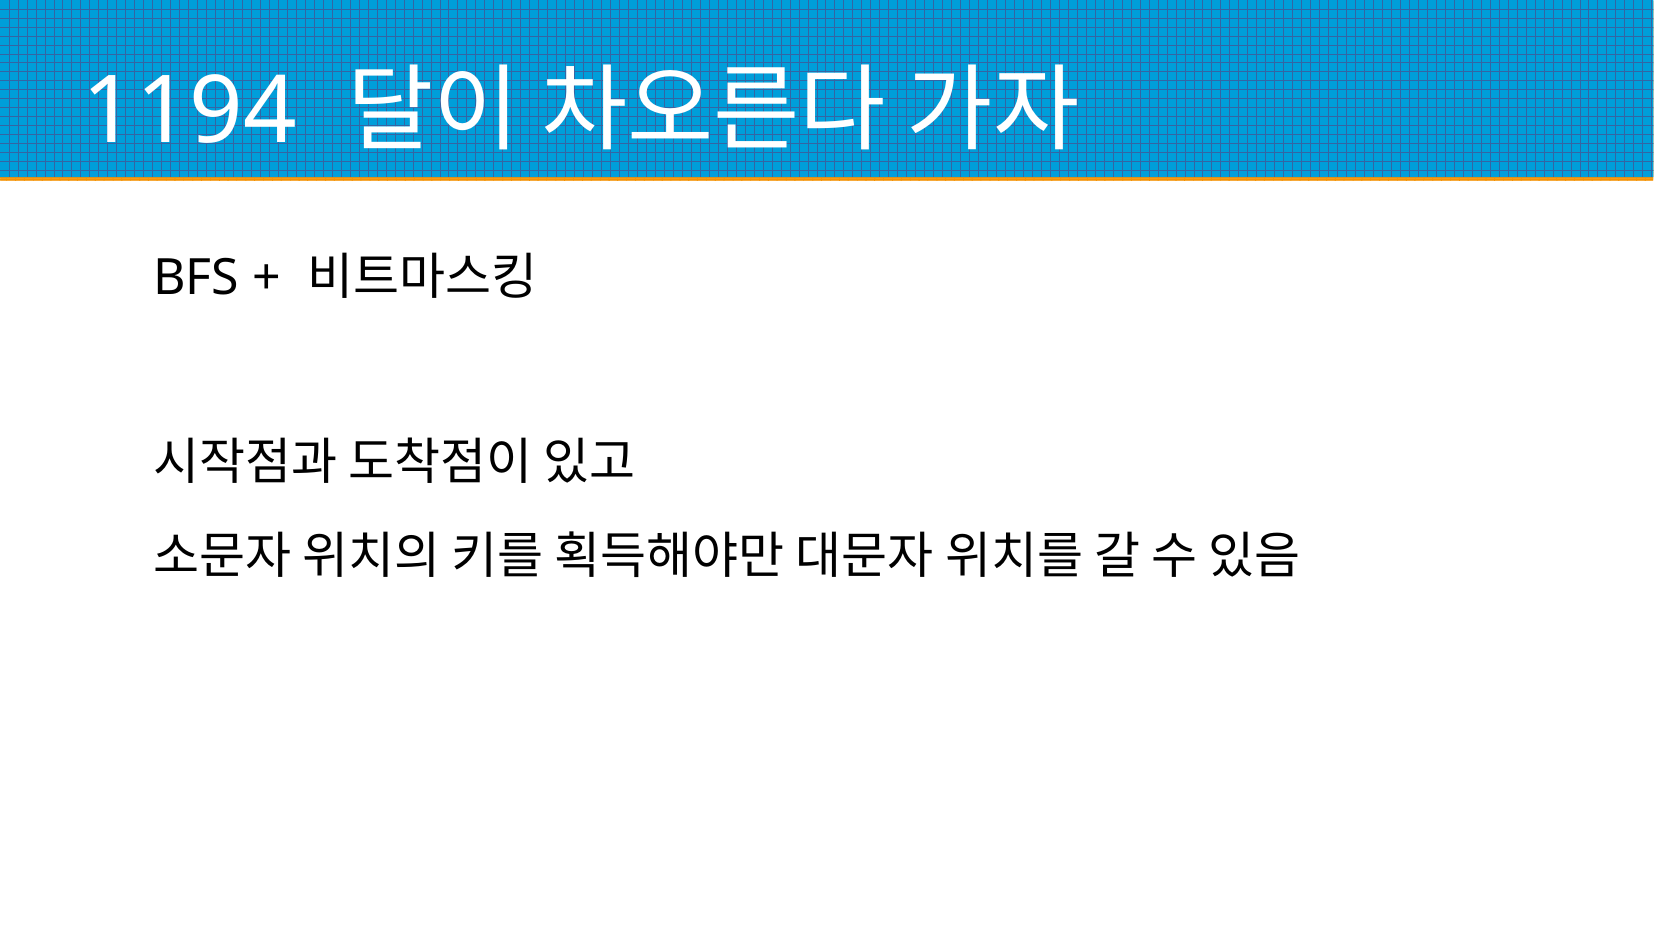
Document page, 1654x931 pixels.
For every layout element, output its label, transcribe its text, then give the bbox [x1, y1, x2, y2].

list BFS + 비트마스킹 시작점과 도착점이 있고 소문자 위치의 키를 획득해야만 대문자 위치를 갈 수 있음 [82, 236, 1563, 811]
title 1194 달이 차오른다 가자 [82, 14, 1571, 171]
